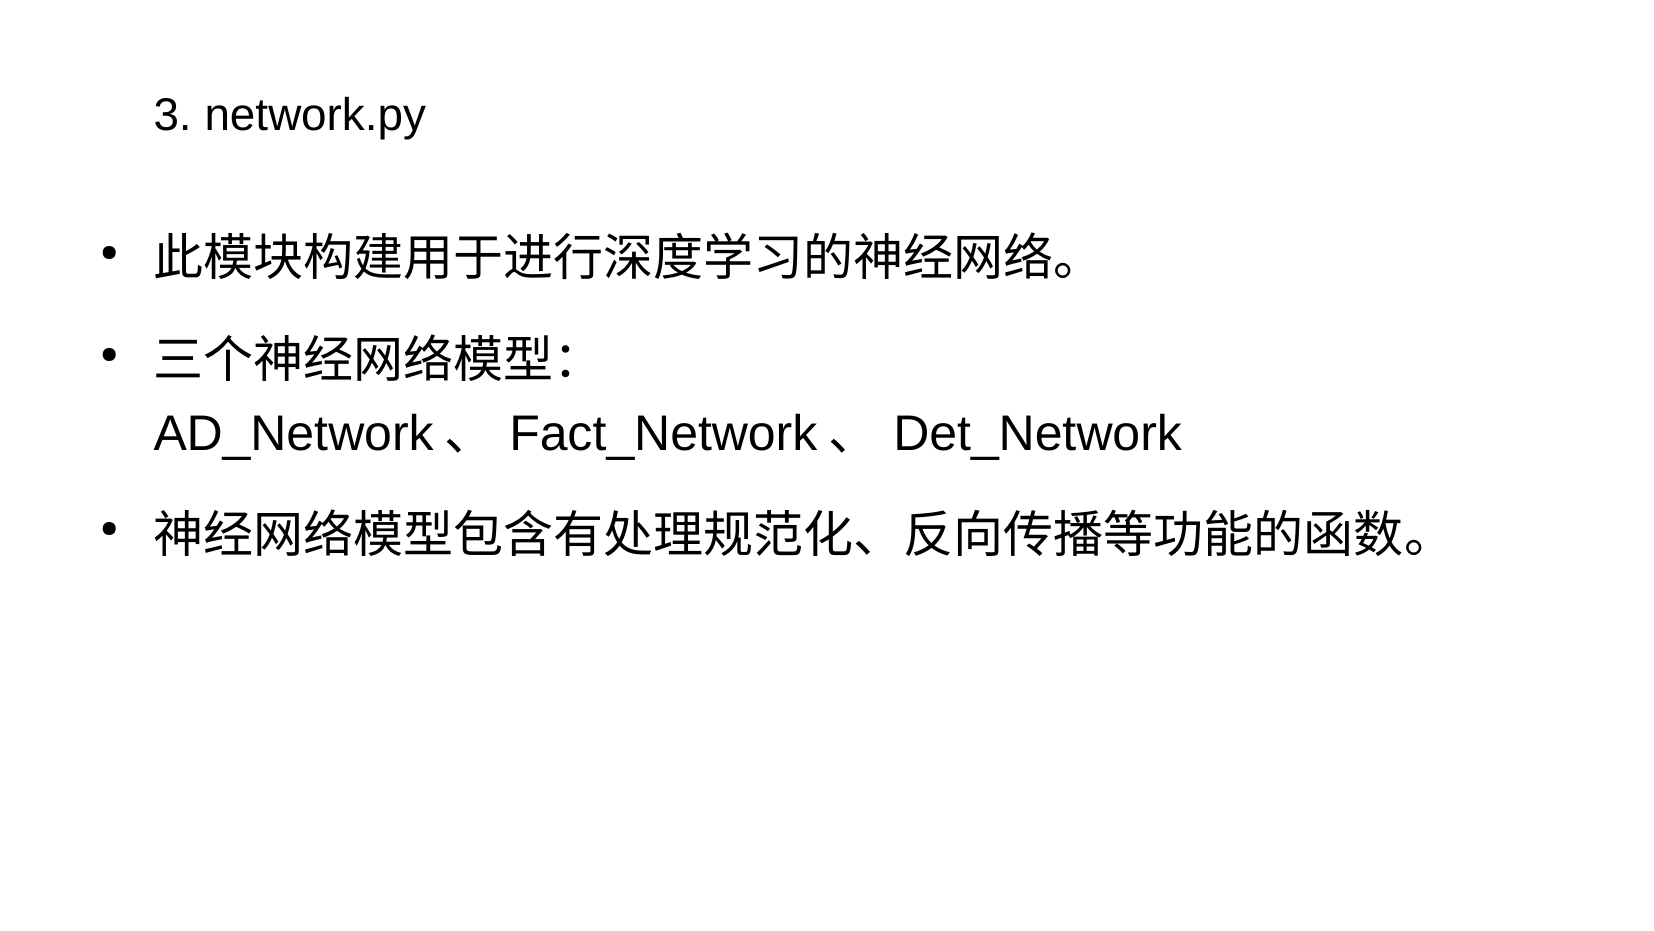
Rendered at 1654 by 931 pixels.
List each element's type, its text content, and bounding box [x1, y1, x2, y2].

title 3. network.py [82, 37, 1571, 193]
list 此模块构建用于进行深度学习的神经网络。 三个神经网络模型：AD_Network、Fact_Network、Det_Network 神经网络模型包含有处理规范化、反向传播等功能的函数。 [82, 217, 1571, 758]
